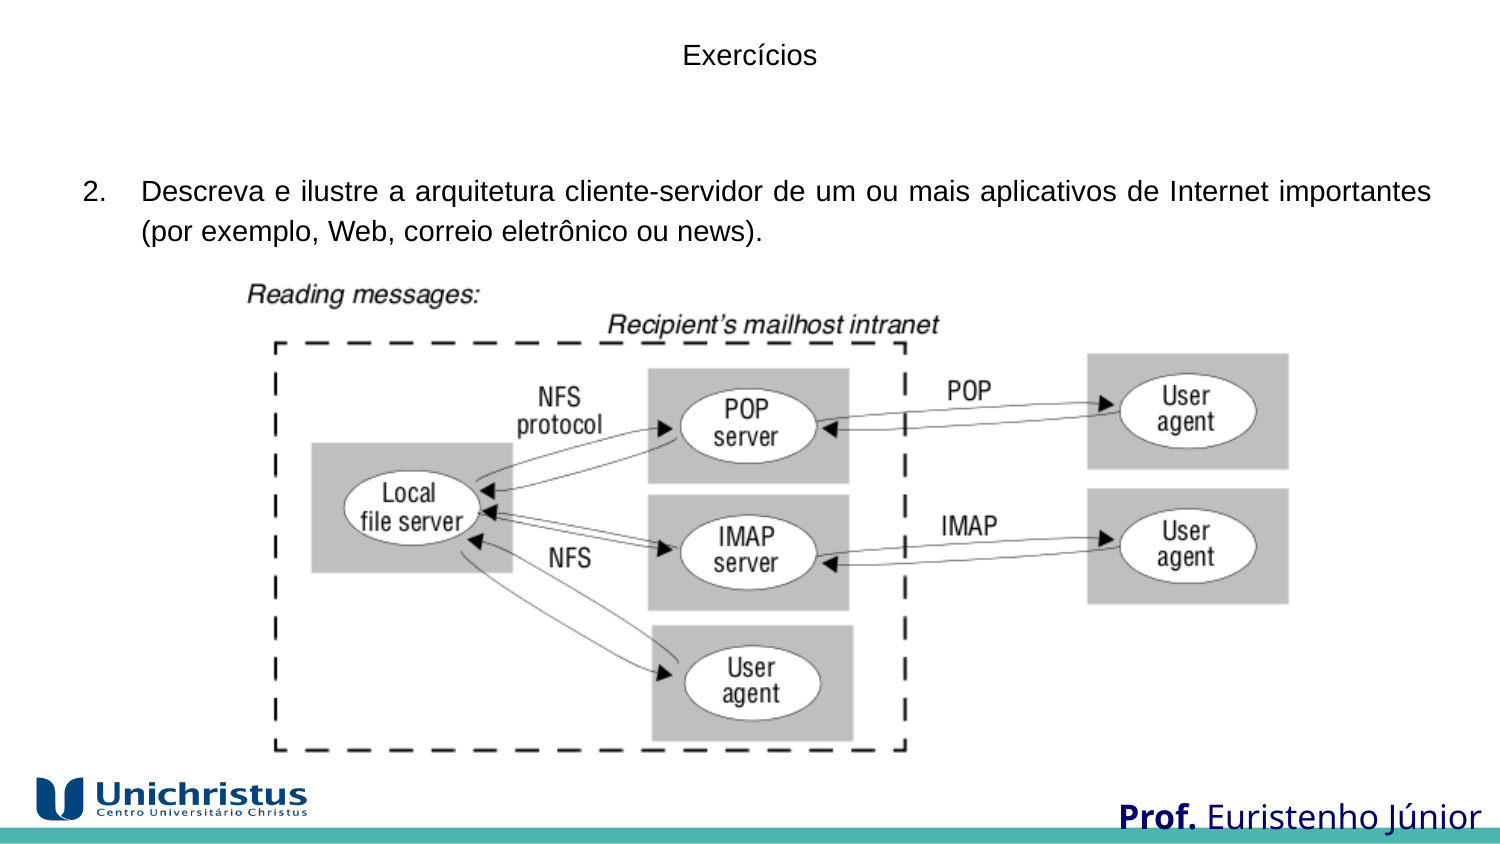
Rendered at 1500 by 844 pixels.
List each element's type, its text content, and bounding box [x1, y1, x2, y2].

list Descreva e ilustre a arquitetura cliente-servidor de um ou mais aplicativos de Internet importantes (por exemplo, Web, correio eletrônico ou news). [51, 152, 1449, 750]
title Exercícios [51, 20, 1449, 137]
picture [238, 279, 1309, 765]
picture [32, 775, 311, 822]
